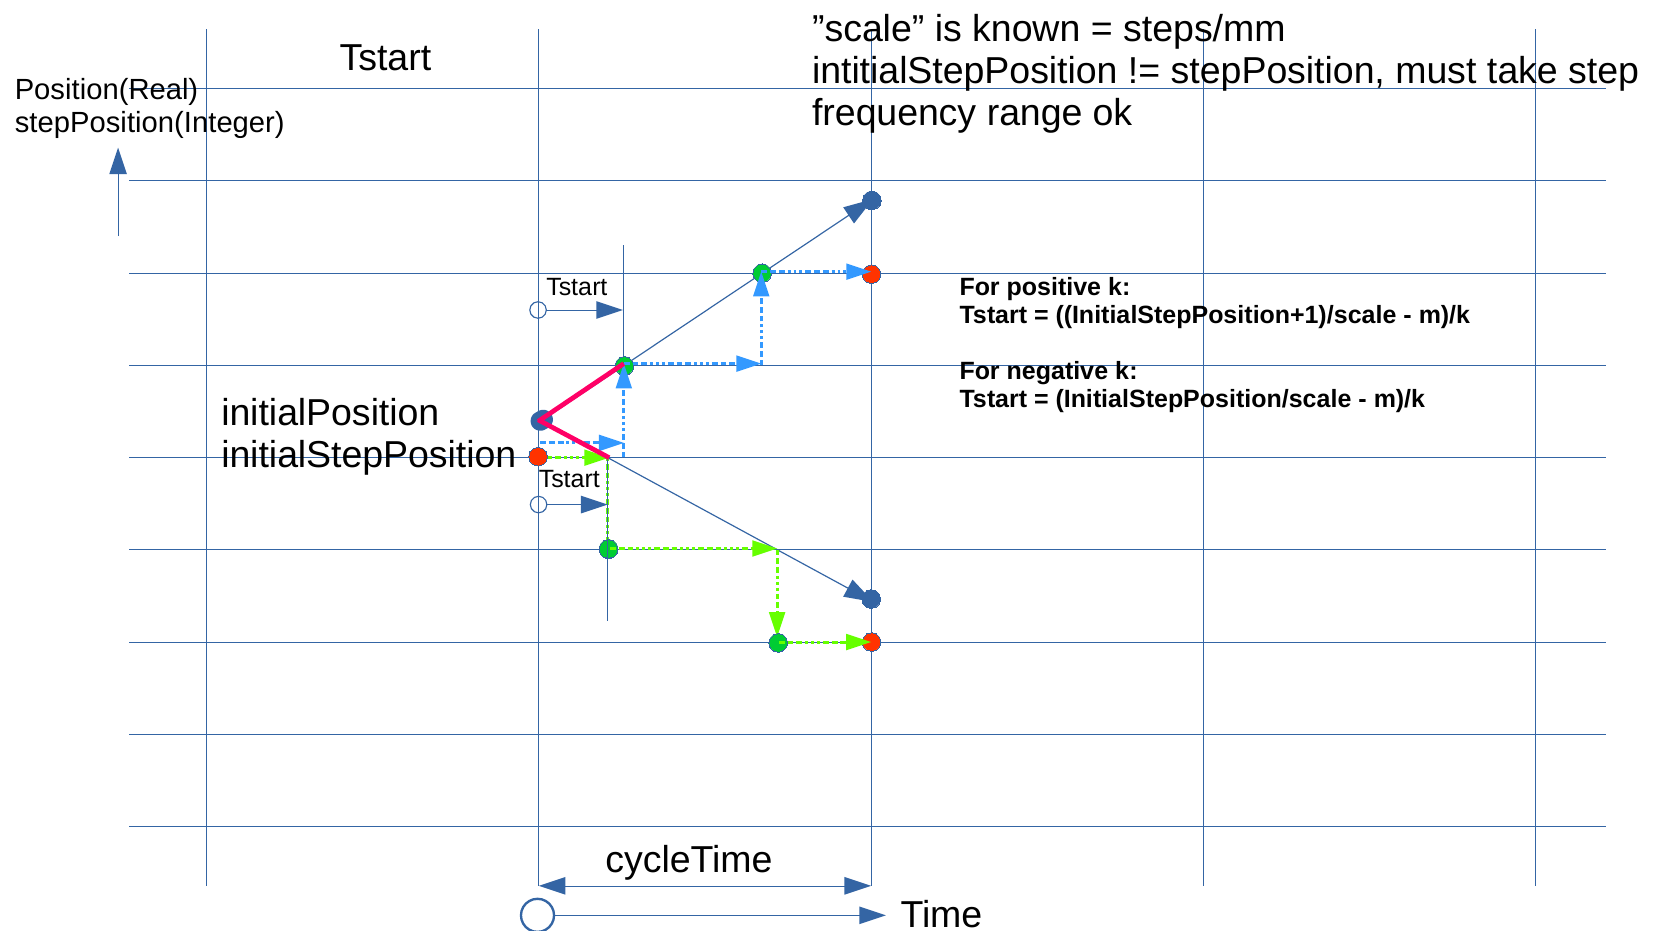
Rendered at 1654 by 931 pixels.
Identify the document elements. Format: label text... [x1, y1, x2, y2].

text_box [608, 539, 618, 559]
text_box For positive k: Tstart = ((InitialStepPosition+1)/scale - m)/k For negative k: Tstart = (InitialStepPosition/scale - m)/k [944, 265, 1654, 505]
text_box [862, 632, 881, 652]
text_box initialPosition initialStepPosition [546, 390, 591, 444]
text_box Tstart [324, 29, 739, 87]
text_box [861, 589, 881, 609]
text_box initialPosition initialStepPosition [206, 383, 591, 525]
text_box [862, 190, 882, 210]
text_box ”scale” is known = steps/mm intitialStepPosition != stepPosition, must take step frequency range ok [797, 0, 1654, 183]
text_box Tstart [531, 265, 650, 325]
text_box cycleTime [590, 831, 827, 886]
text_box [752, 263, 772, 282]
text_box Time [885, 885, 1004, 931]
text_box Tstart [523, 457, 643, 517]
text_box [599, 539, 607, 559]
text_box [862, 264, 881, 284]
text_box [768, 633, 788, 653]
text_box Position(Real) stepPosition(Integer) [0, 65, 325, 207]
text_box [615, 356, 634, 375]
